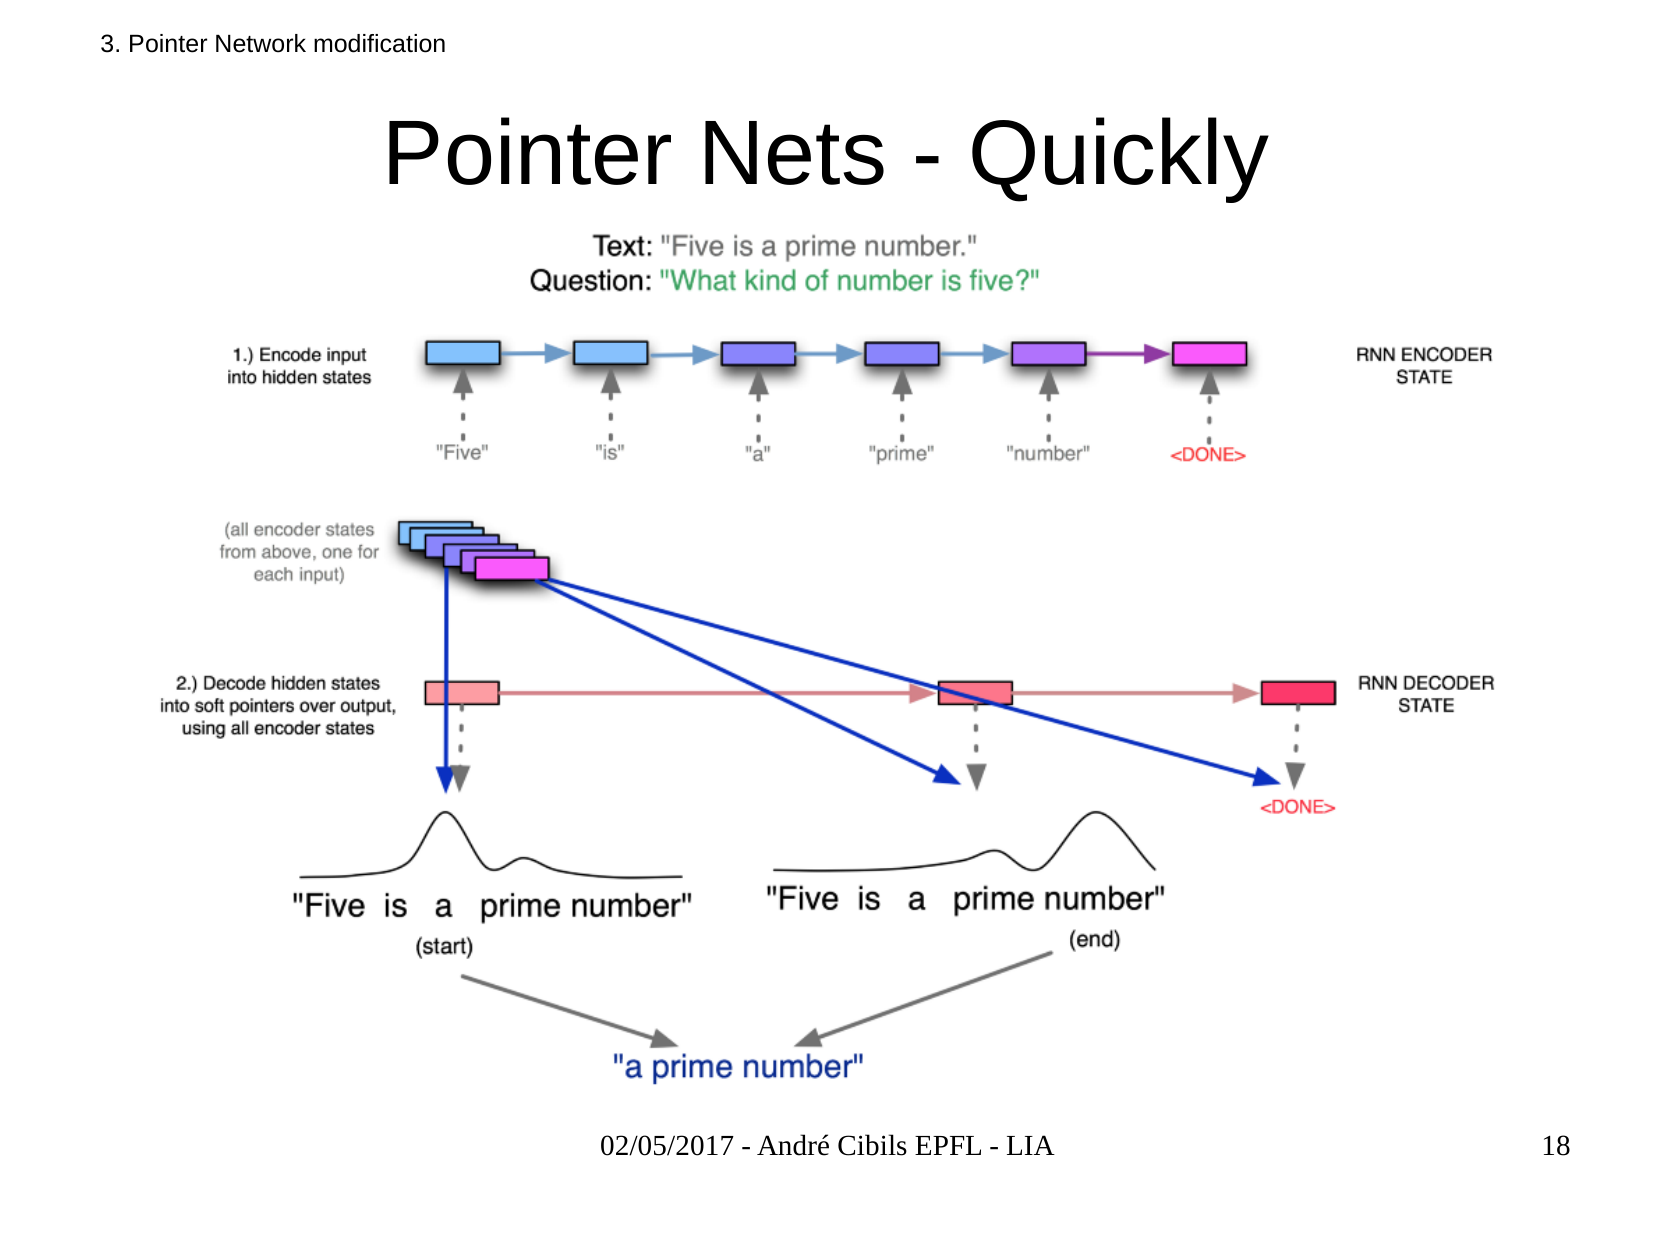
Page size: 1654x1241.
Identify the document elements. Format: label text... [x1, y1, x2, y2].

picture [142, 205, 1536, 1123]
title Pointer Nets - Quickly [82, 49, 1571, 257]
list 3. Pointer Network modification [29, 29, 945, 58]
